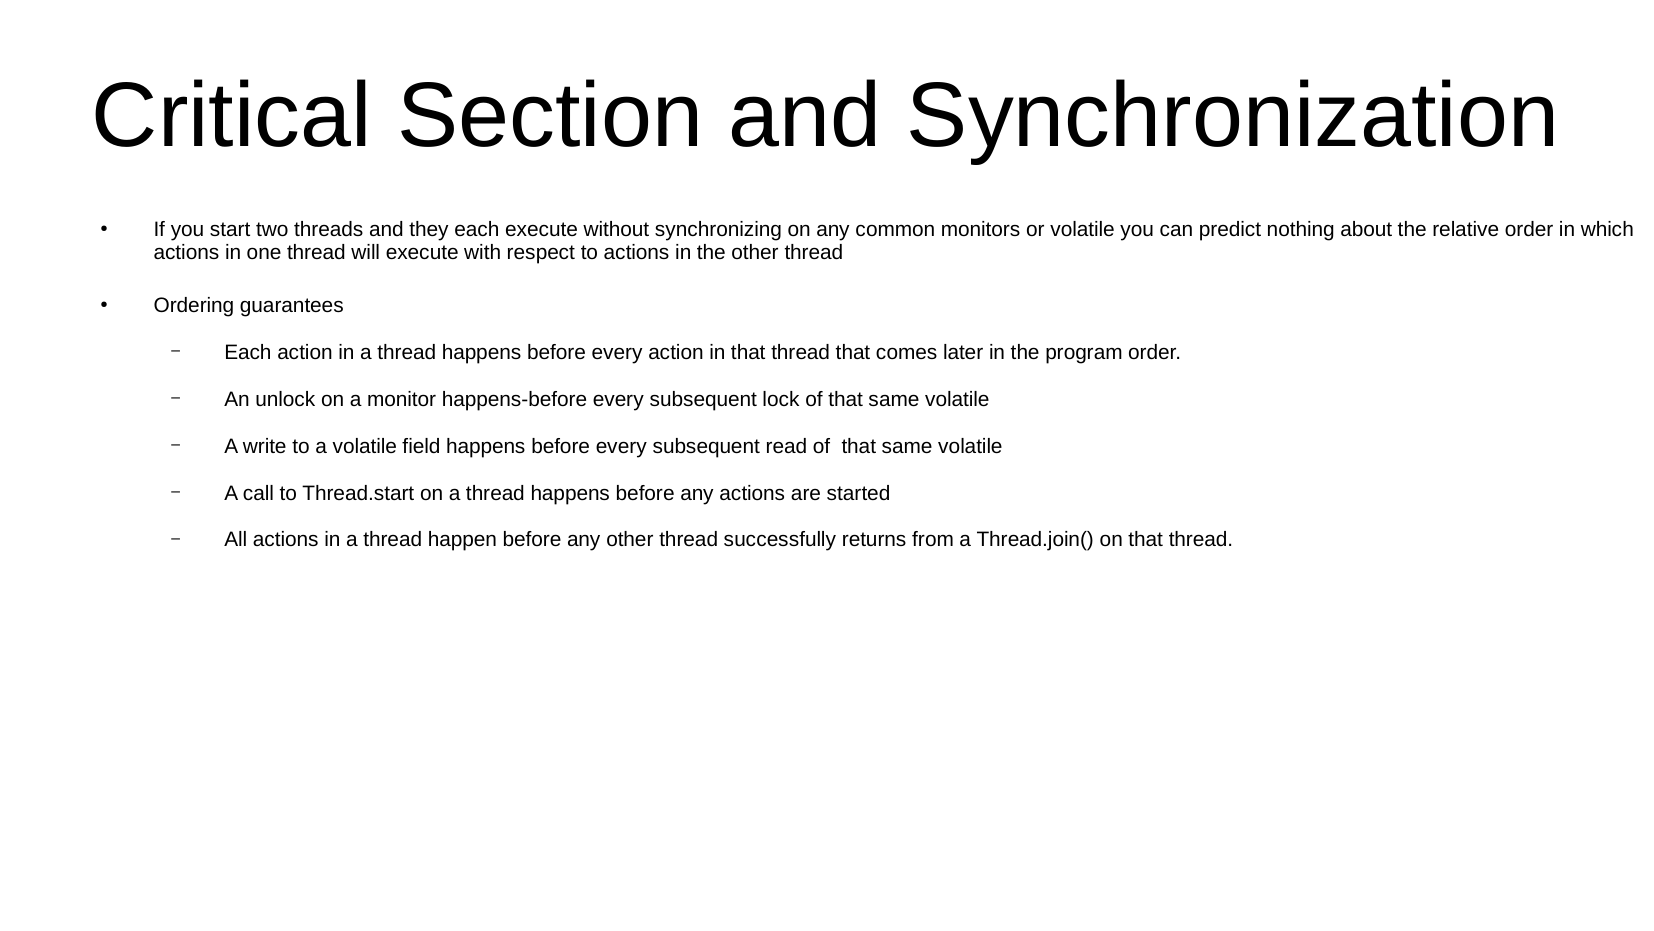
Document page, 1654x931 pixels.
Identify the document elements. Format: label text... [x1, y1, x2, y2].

list If you start two threads and they each execute without synchronizing on any common monitors or volatile you can predict nothing about the relative order in which actions in one thread will execute with respect to actions in the other thread Ordering guarantees Each action in a thread happens before every action in that thread that comes later in the program order. An unlock on a monitor happens-before every subsequent lock of that same volatile A write to a volatile field happens before every subsequent read of that same volatile A call to Thread.start on a thread happens before any actions are started All actions in a thread happen before any other thread successfully returns from a Thread.join() on that thread. [82, 217, 1651, 916]
title Critical Section and Synchronization [82, 37, 1571, 193]
